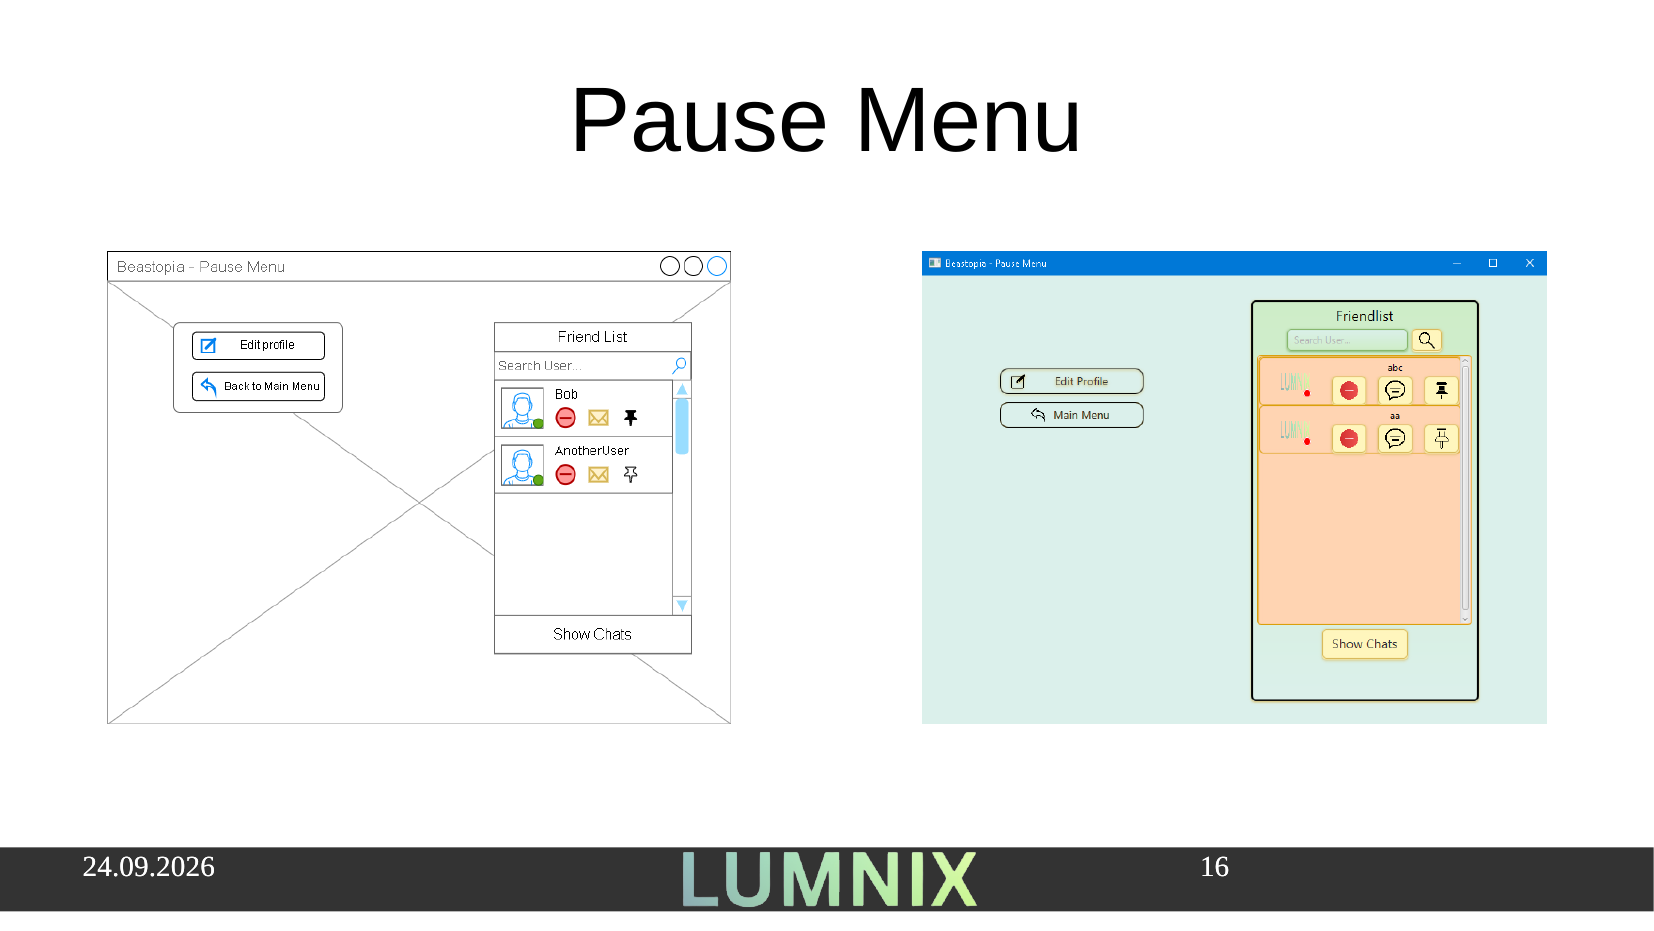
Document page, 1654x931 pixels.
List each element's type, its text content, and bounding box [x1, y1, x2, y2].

title Pause Menu [82, 37, 1571, 193]
text_box [1200, 847, 1586, 912]
text_box 23.05.2023 [82, 847, 468, 912]
picture [107, 251, 731, 724]
picture [922, 251, 1547, 724]
